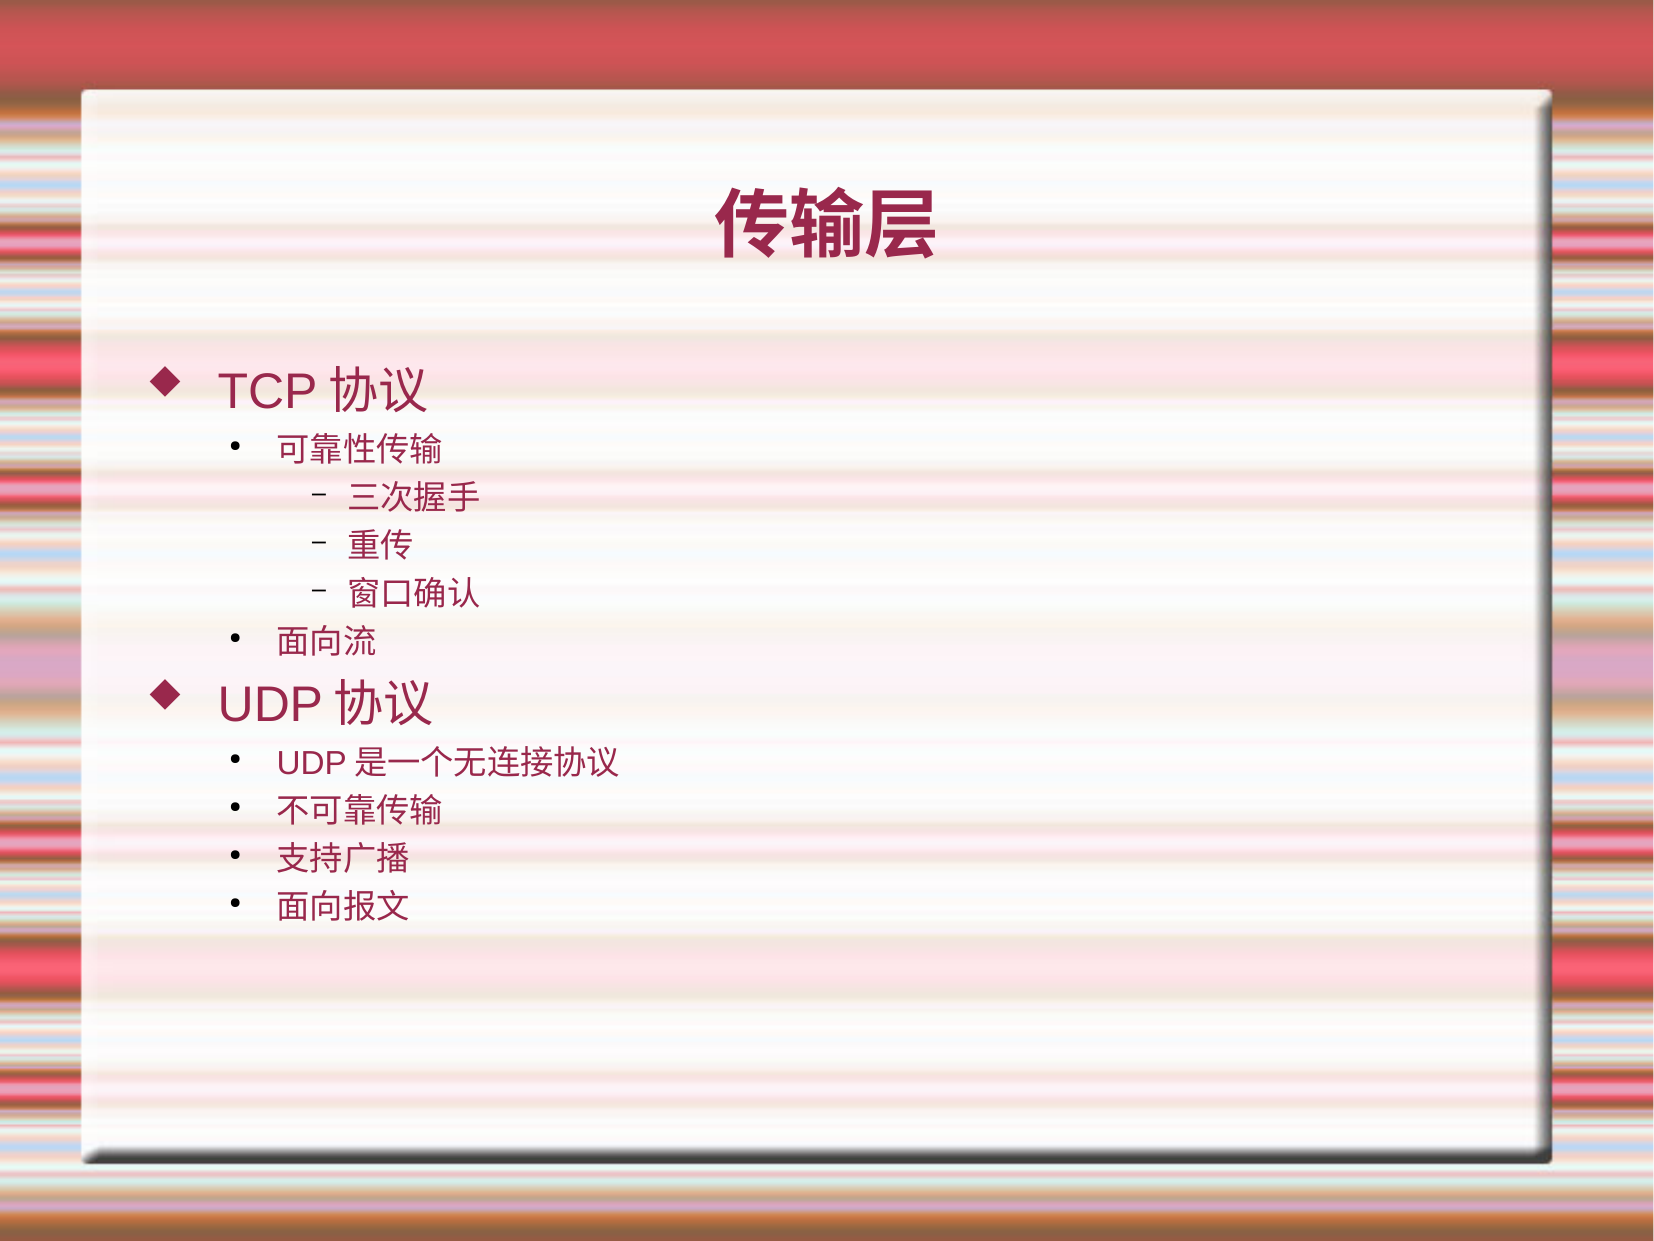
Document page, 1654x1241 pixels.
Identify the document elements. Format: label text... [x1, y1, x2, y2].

picture [0, 0, 1654, 1241]
list TCP协议 可靠性传输 三次握手 重传 窗口确认 面向流 UDP协议 UDP是一个无连接协议 不可靠传输 支持广播 面向报文 [134, 350, 1516, 1132]
title 传输层 [121, 114, 1534, 322]
